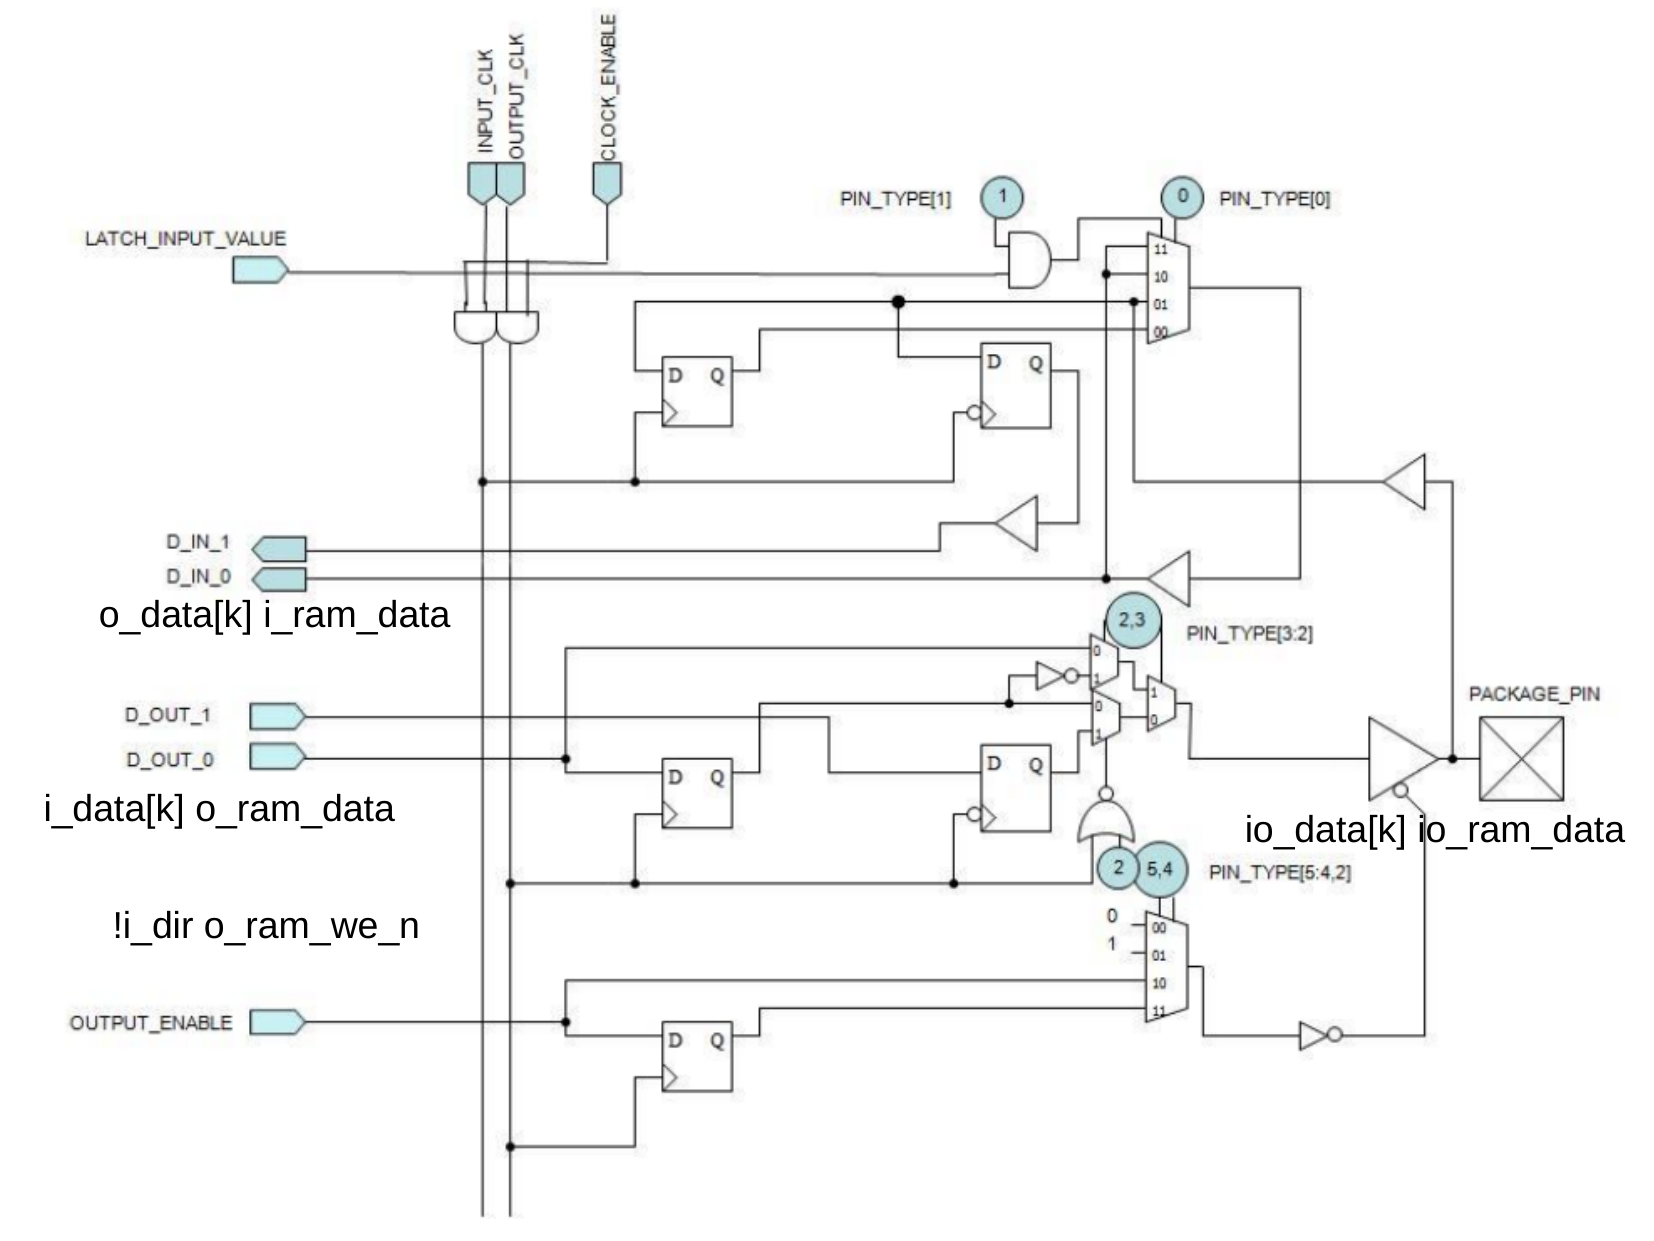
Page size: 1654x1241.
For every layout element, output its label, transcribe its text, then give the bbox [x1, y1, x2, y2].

text_box !i_dir o_ram_we_n [0, 897, 587, 955]
picture [42, 3, 1625, 1241]
text_box o_data[k] i_ram_data [84, 585, 476, 643]
text_box io_data[k] io_ram_data [1230, 800, 1641, 858]
text_box i_data[k] o_ram_data [18, 780, 410, 838]
